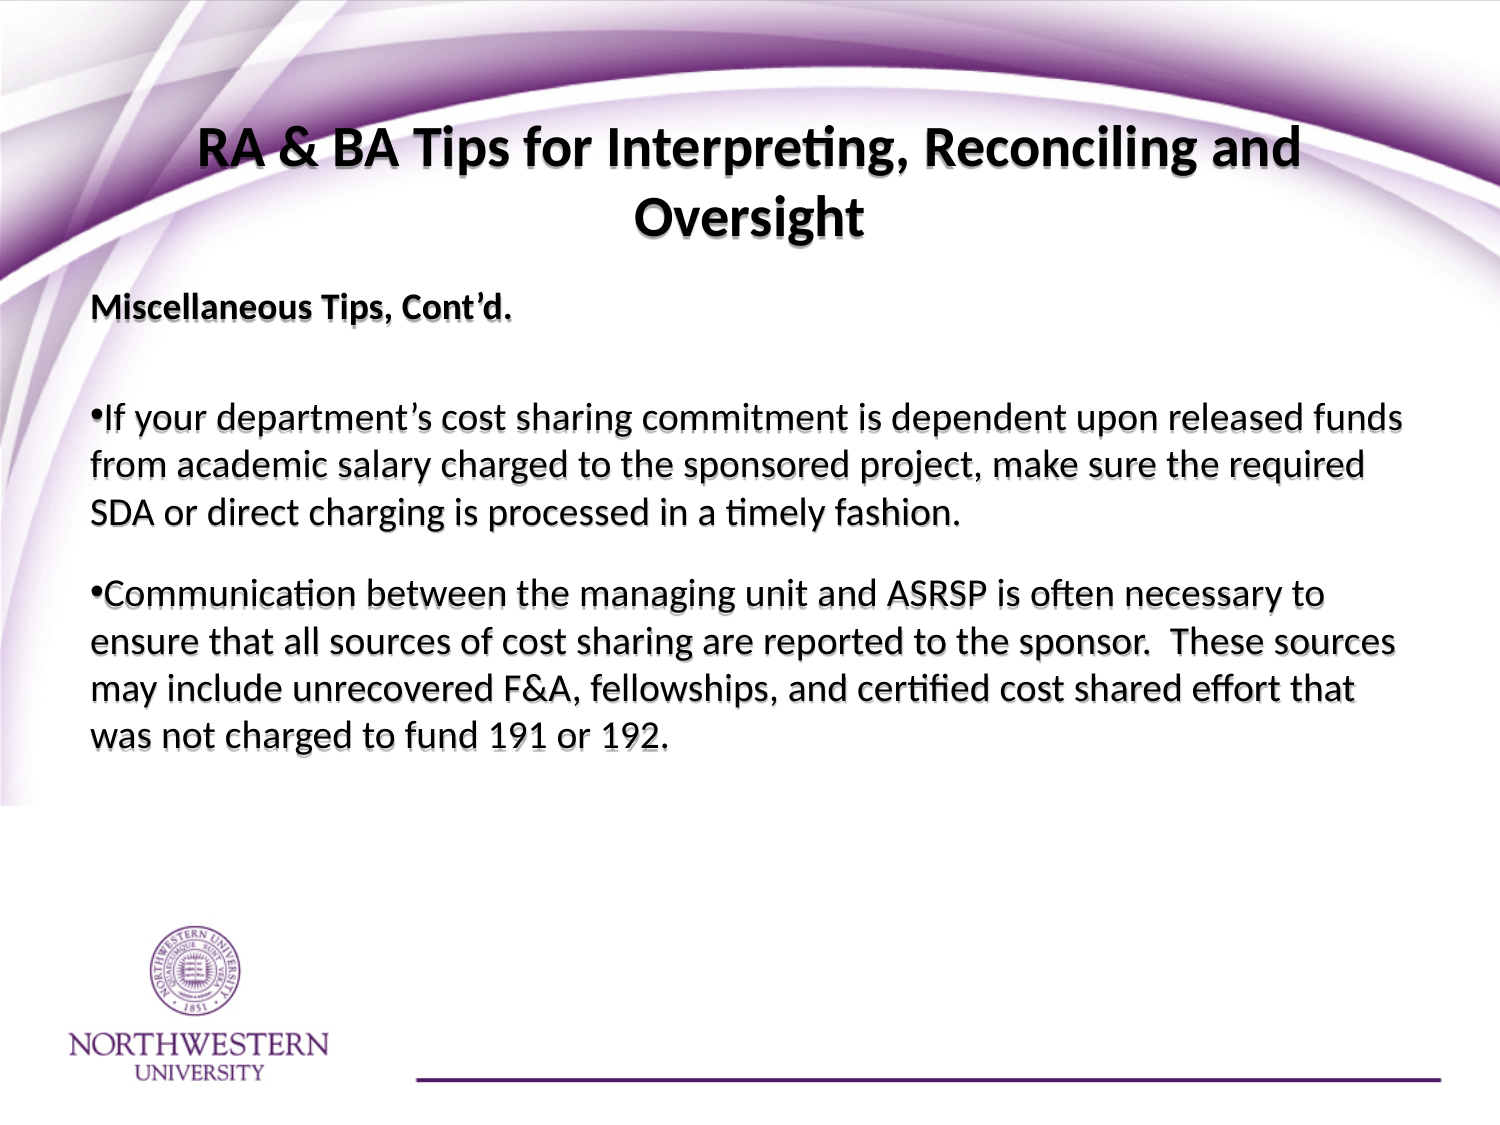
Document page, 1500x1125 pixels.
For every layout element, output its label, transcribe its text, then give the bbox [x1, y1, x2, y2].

list Miscellaneous Tips, Cont’d. If your department’s cost sharing commitment is dependent upon released funds from academic salary charged to the sponsored project, make sure the required SDA or direct charging is processed in a timely fashion. Communication between the managing unit and ASRSP is often necessary to ensure that all sources of cost sharing are reported to the sponsor. These sources may include unrecovered F&A, fellowships, and certified cost shared effort that was not charged to fund 191 or 192. [75, 274, 1426, 912]
title RA & BA Tips for Interpreting, Reconciling and Oversight [75, 101, 1426, 215]
